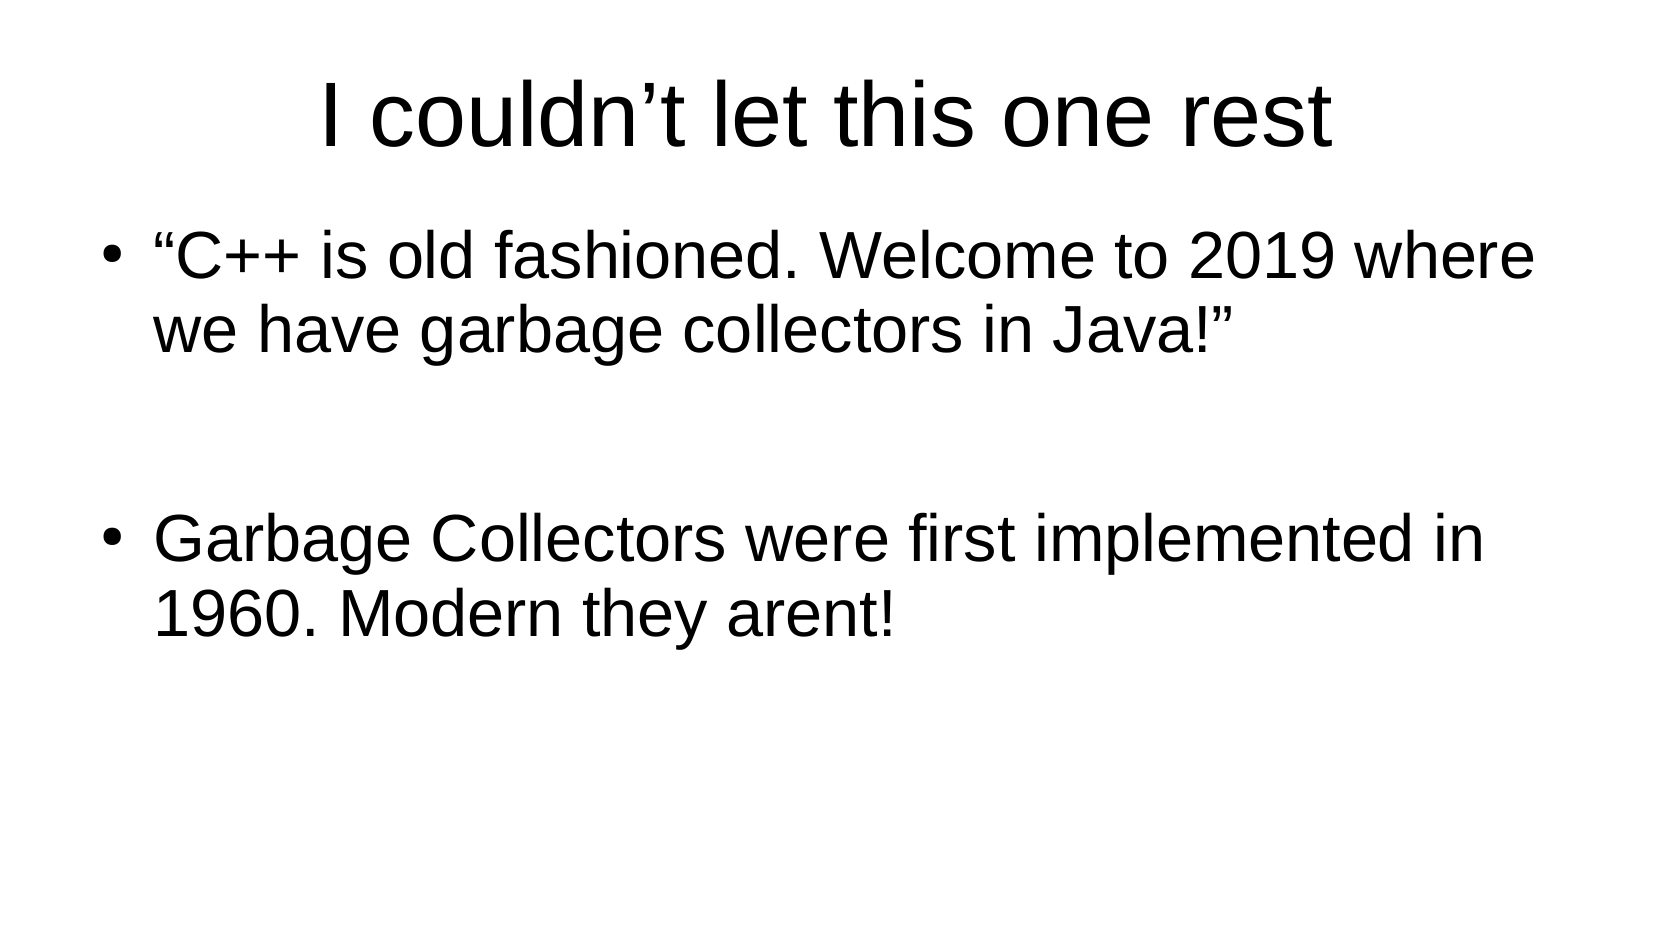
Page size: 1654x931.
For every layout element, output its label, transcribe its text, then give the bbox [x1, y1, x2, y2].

title I couldn’t let this one rest [82, 37, 1571, 193]
list “C++ is old fashioned. Welcome to 2019 where we have garbage collectors in Java!” Garbage Collectors were first implemented in 1960. Modern they arent! [82, 217, 1571, 758]
